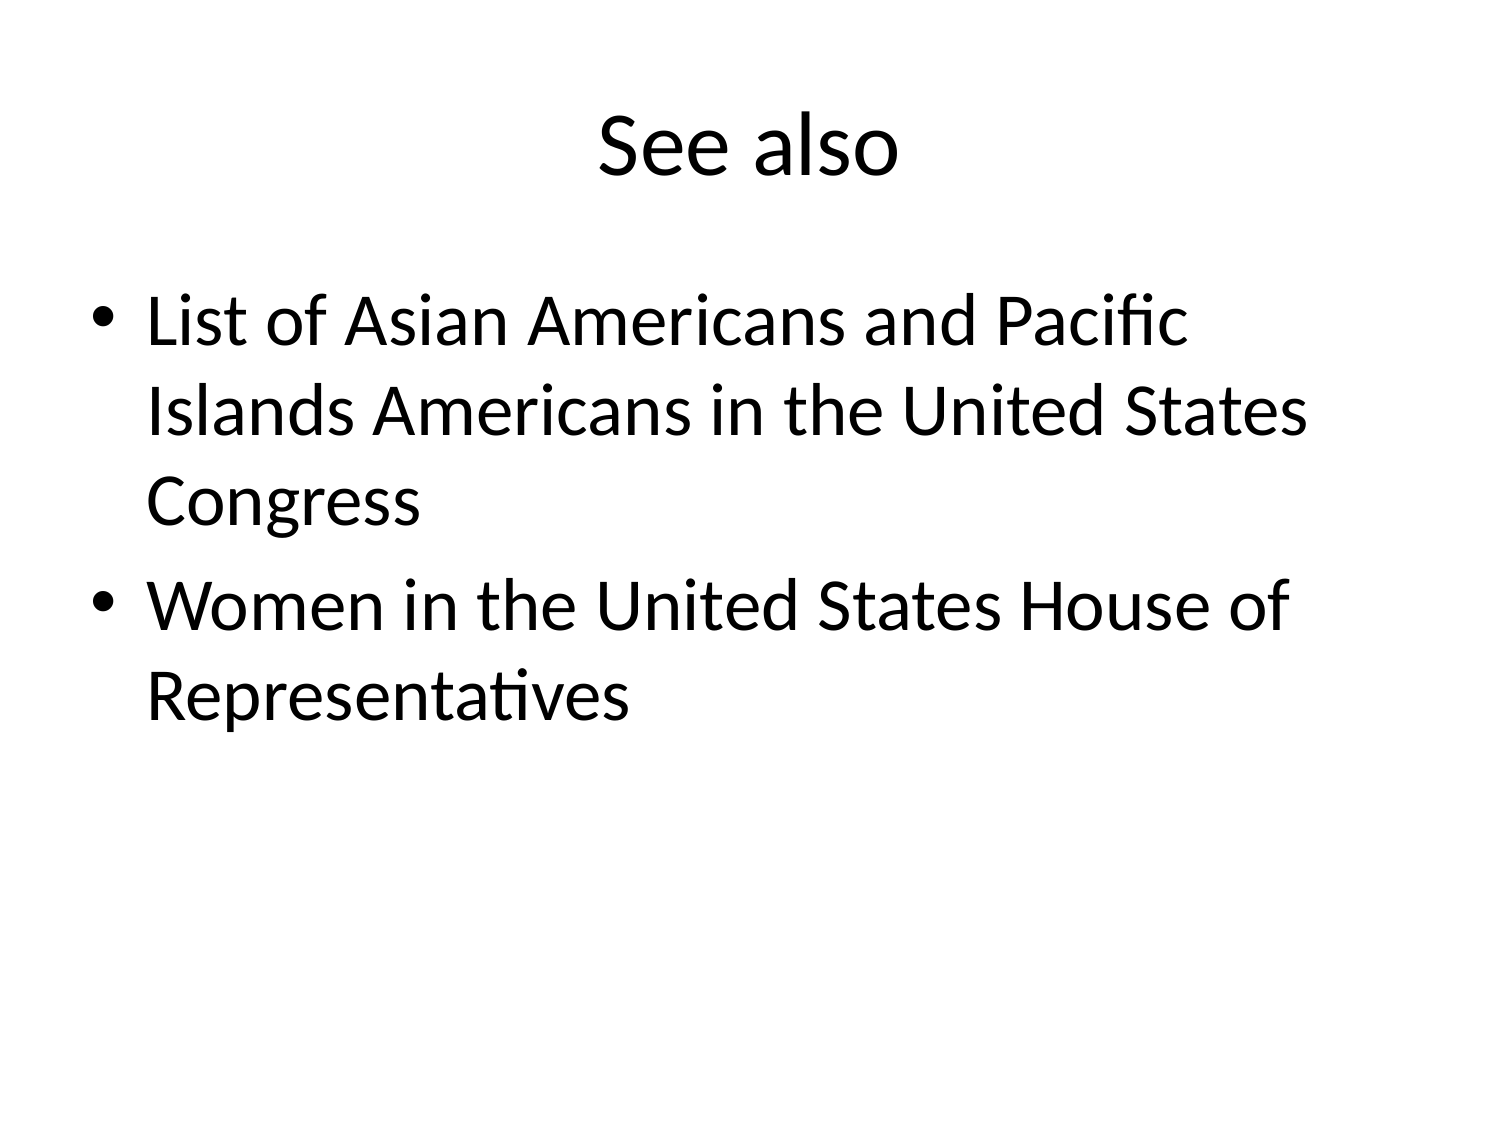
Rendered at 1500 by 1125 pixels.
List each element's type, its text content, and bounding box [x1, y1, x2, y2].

list List of Asian Americans and Pacific Islands Americans in the United States Congress Women in the United States House of Representatives [75, 262, 1425, 1005]
title See also [75, 45, 1425, 233]
